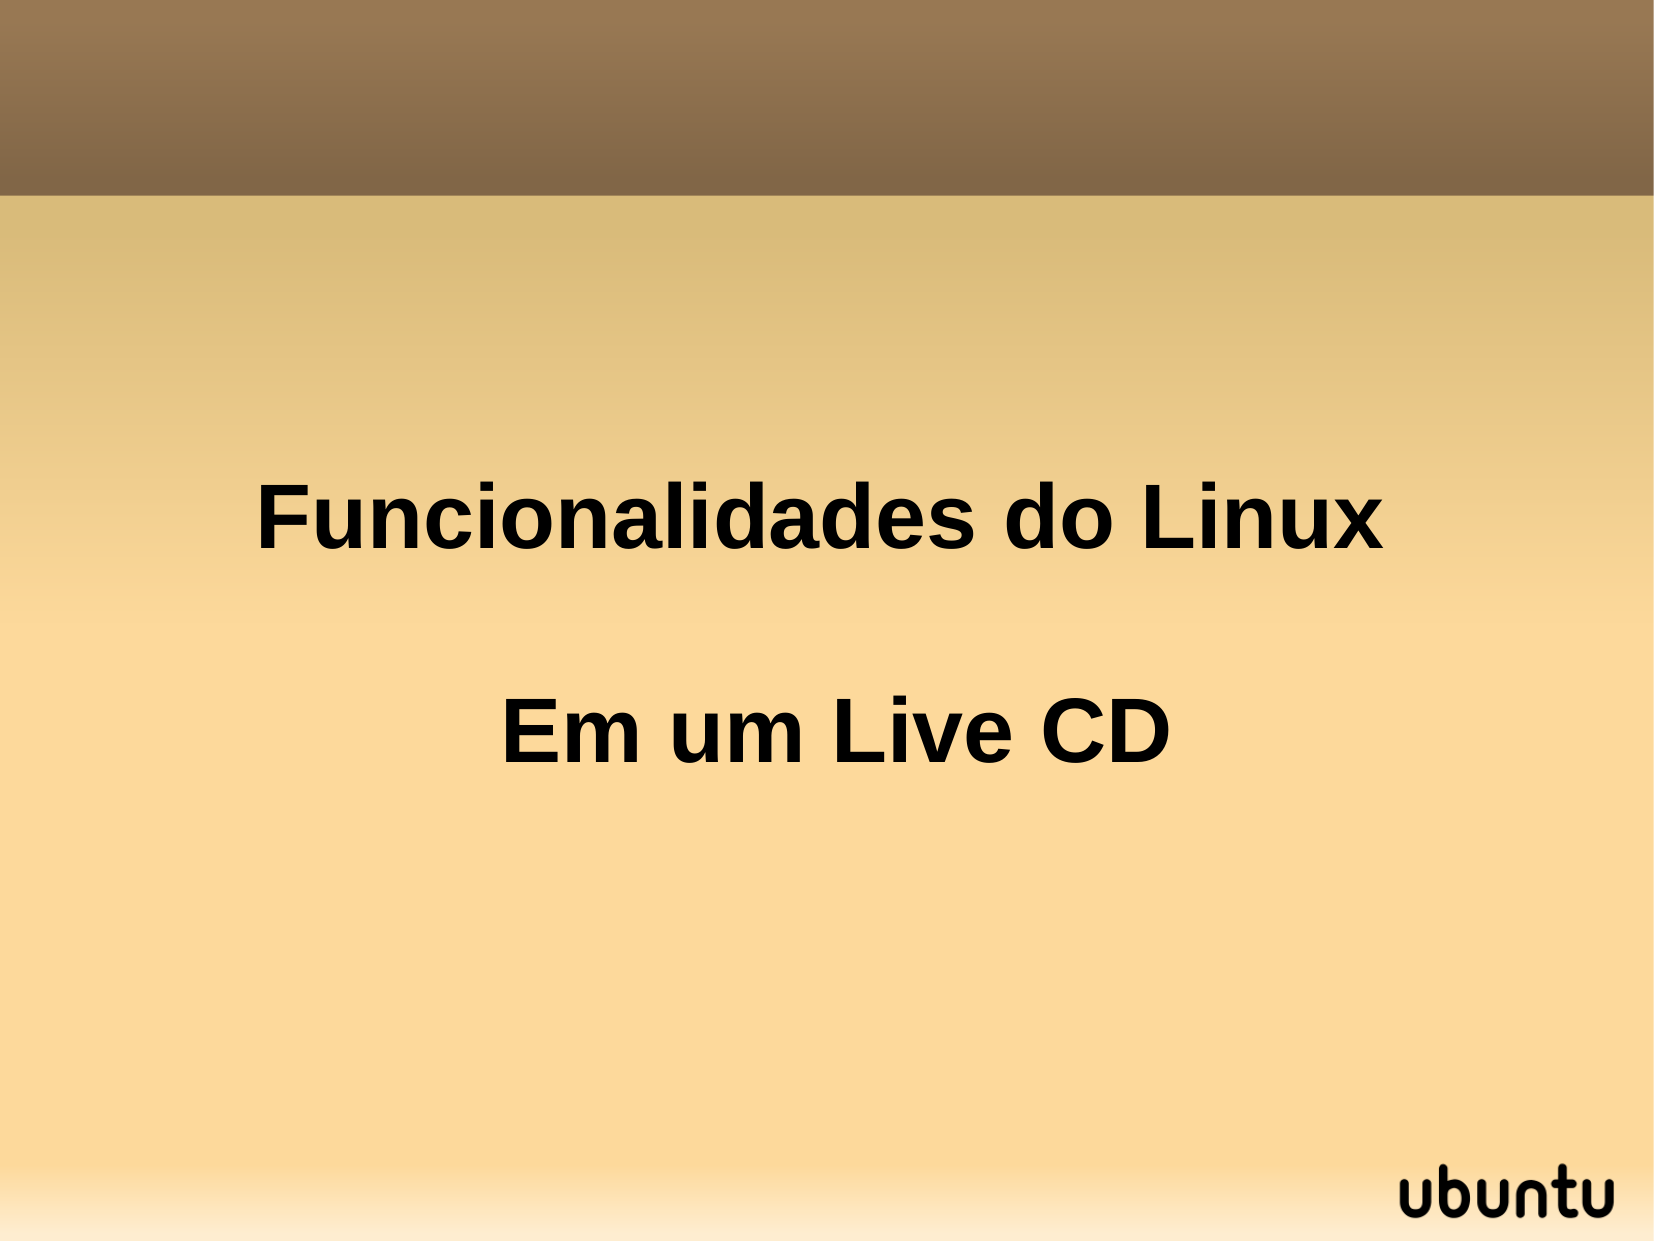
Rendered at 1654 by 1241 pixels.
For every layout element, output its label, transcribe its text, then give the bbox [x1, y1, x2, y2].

picture [0, 0, 1654, 1241]
title Funcionalidades do Linux [76, 413, 1565, 621]
text_box Em um Live CD [256, 679, 1418, 782]
